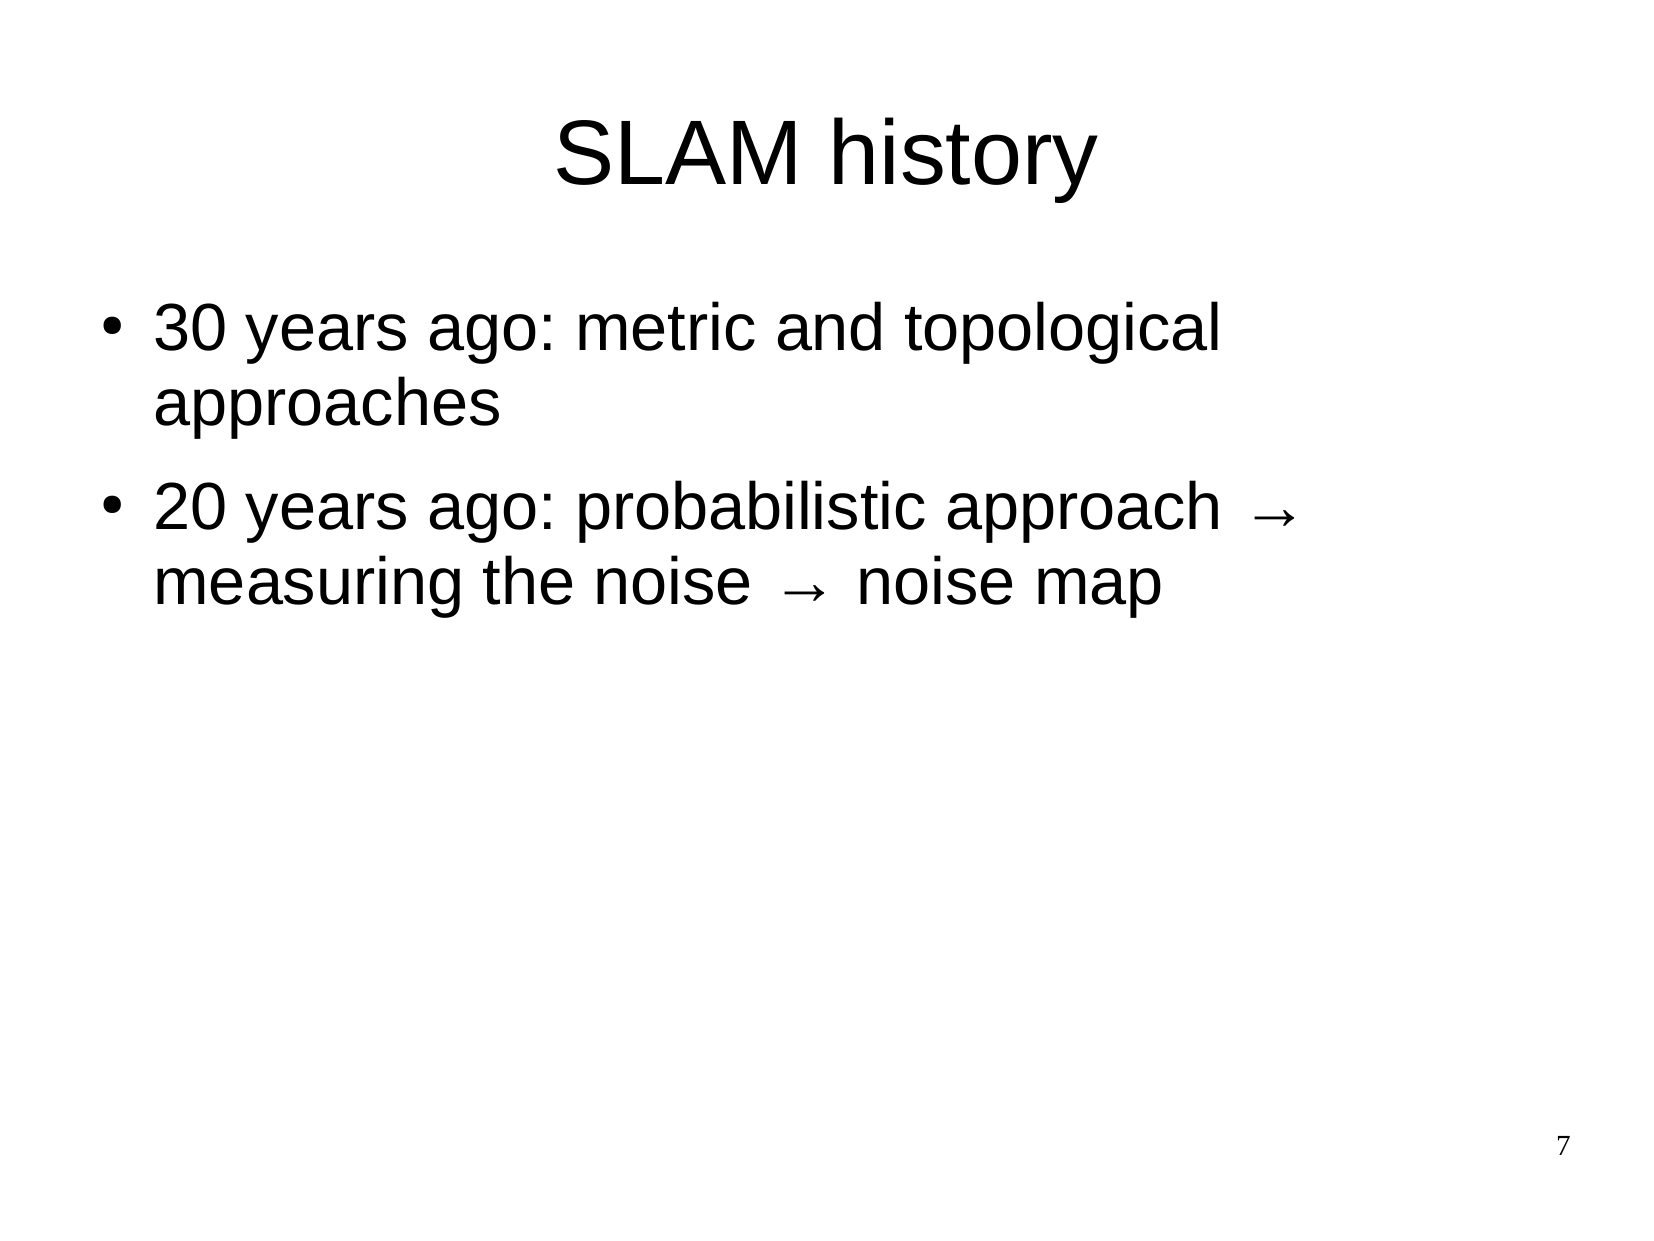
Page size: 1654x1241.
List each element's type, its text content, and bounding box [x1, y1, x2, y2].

title SLAM history [82, 49, 1571, 257]
list 30 years ago: metric and topological approaches 20 years ago: probabilistic approach → measuring the noise → noise map [82, 290, 1538, 1010]
